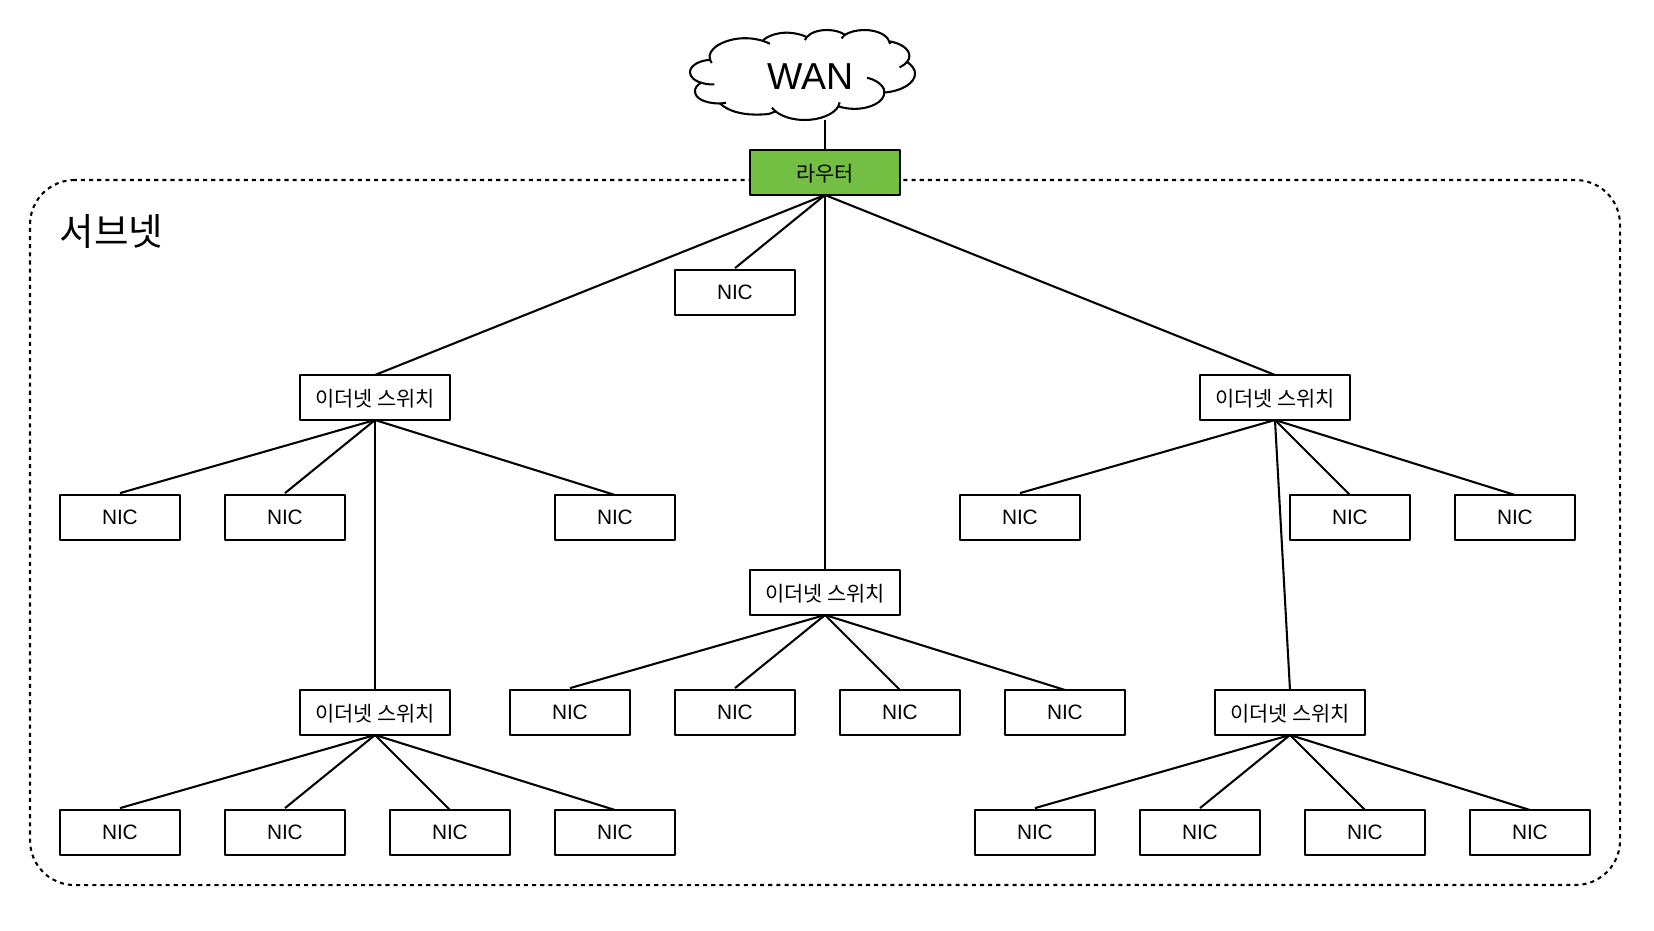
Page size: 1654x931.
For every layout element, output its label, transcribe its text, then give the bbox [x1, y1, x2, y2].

text_box NIC [1455, 495, 1576, 541]
text_box NIC [975, 810, 1096, 856]
text_box 이더넷 스위치 [1215, 690, 1366, 736]
text_box NIC [555, 495, 676, 541]
text_box NIC [960, 495, 1081, 541]
text_box 이더넷 스위치 [1200, 375, 1351, 421]
text_box NIC [1305, 810, 1426, 856]
text_box 이더넷 스위치 [300, 375, 451, 421]
text_box NIC [1290, 495, 1411, 541]
text_box NIC [1470, 810, 1591, 856]
text_box NIC [555, 810, 676, 856]
text_box NIC [390, 810, 511, 856]
text_box NIC [675, 270, 796, 316]
text_box 라우터 [750, 150, 901, 196]
text_box NIC [1005, 690, 1126, 736]
text_box 서브넷 [45, 195, 179, 265]
text_box NIC [225, 495, 346, 541]
text_box NIC [1140, 810, 1261, 856]
text_box NIC [225, 810, 346, 856]
text_box NIC [510, 690, 631, 736]
text_box NIC [60, 810, 181, 856]
text_box [690, 30, 916, 121]
text_box NIC [60, 495, 181, 541]
text_box NIC [840, 690, 961, 736]
text_box 이더넷 스위치 [750, 570, 901, 616]
text_box WAN [735, 48, 886, 106]
text_box 이더넷 스위치 [300, 690, 451, 736]
text_box NIC [675, 690, 796, 736]
